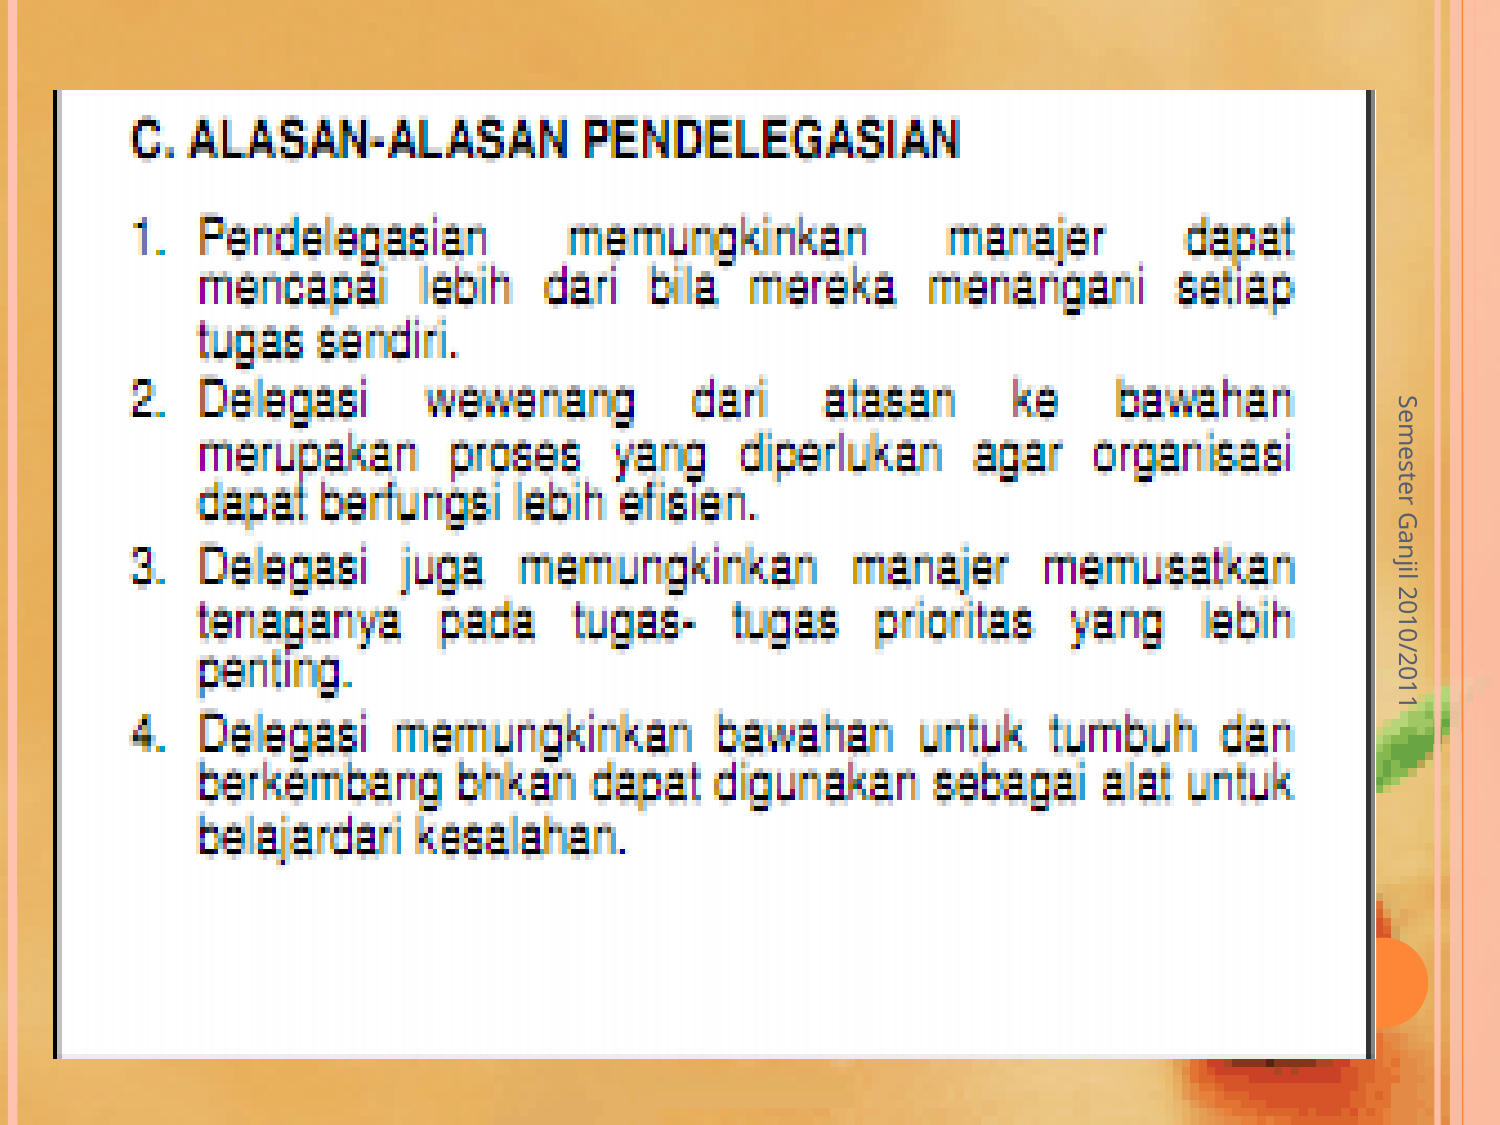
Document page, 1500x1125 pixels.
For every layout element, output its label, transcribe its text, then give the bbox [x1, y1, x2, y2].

picture [53, 90, 1377, 1059]
text_box Semester Ganjil 2010/2011 [1379, 380, 1440, 906]
